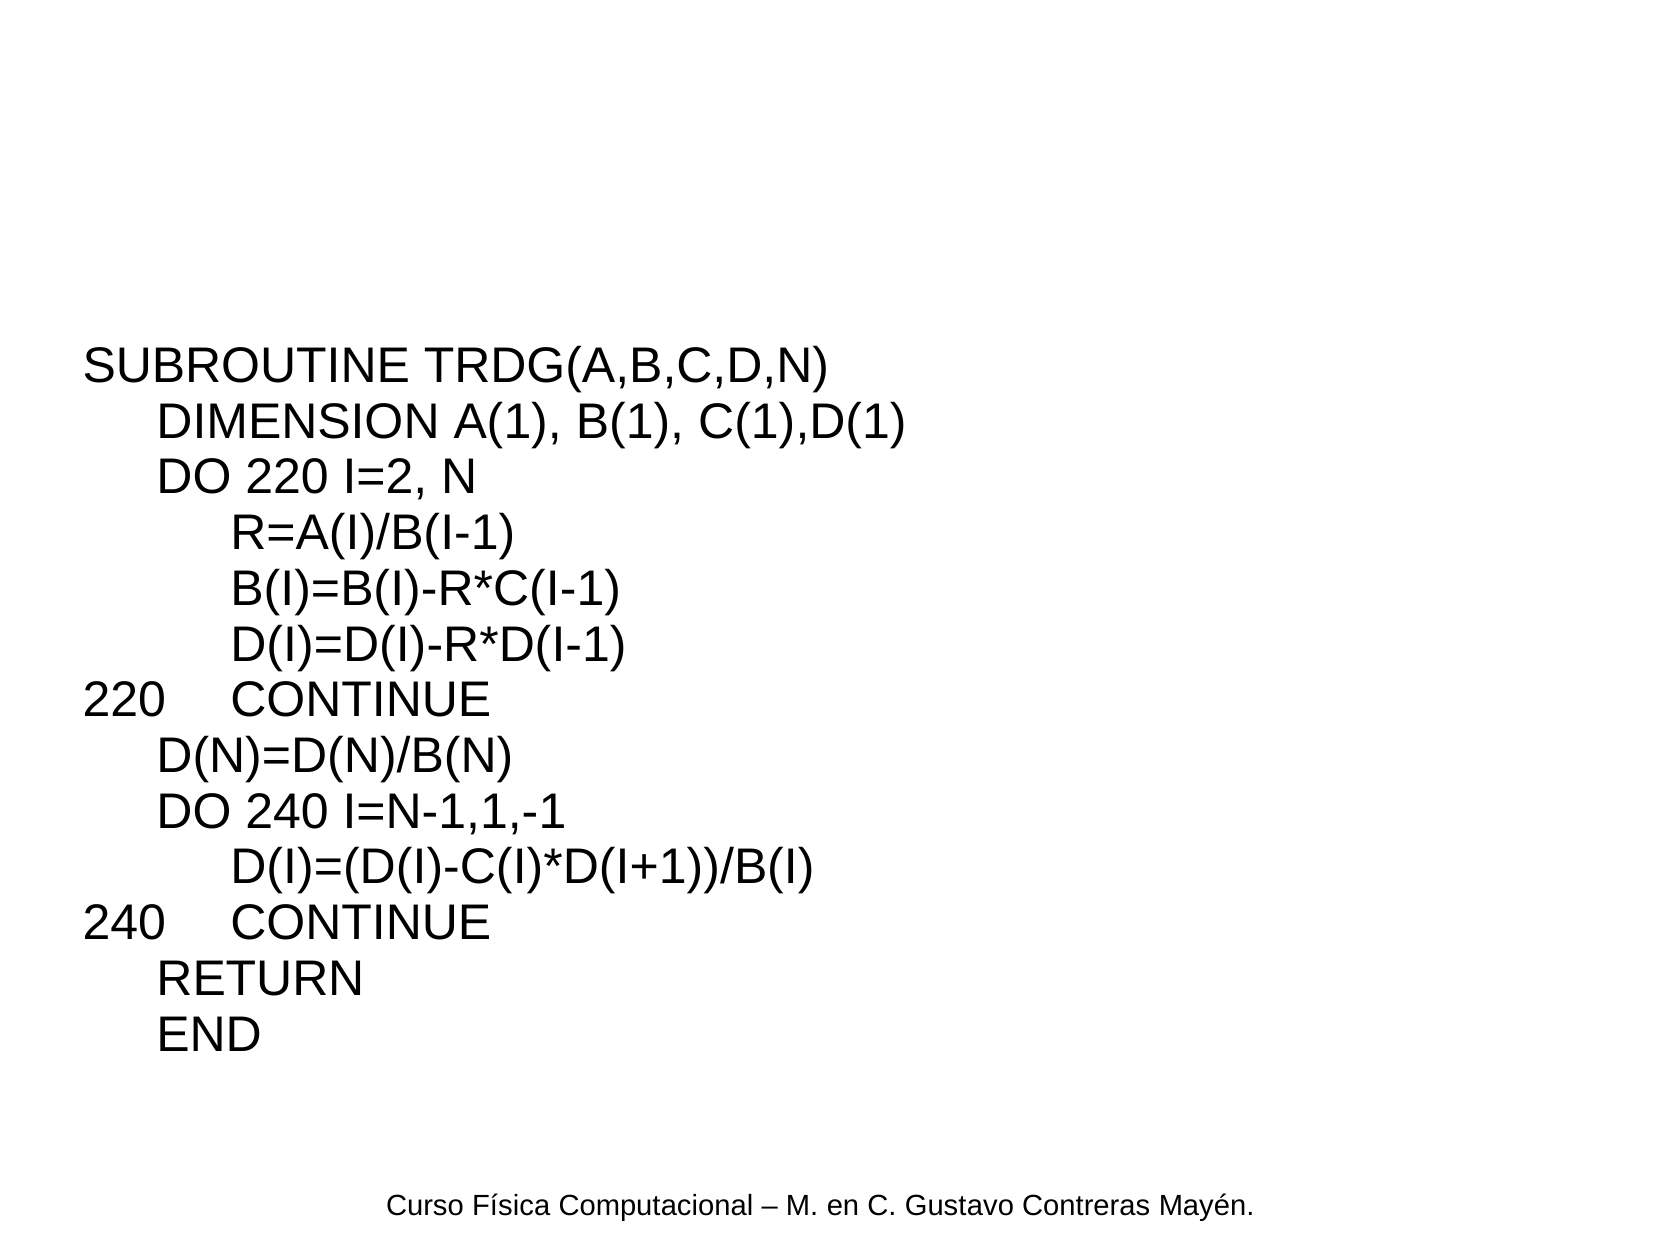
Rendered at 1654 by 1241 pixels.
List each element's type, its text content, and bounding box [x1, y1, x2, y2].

subtitle SUBROUTINE TRDG(A,B,C,D,N) DIMENSION A(1), B(1), C(1),D(1) DO 220 I=2, N R=A(I)/B(I-1) B(I)=B(I)-R*C(I-1) D(I)=D(I)-R*D(I-1) 220 CONTINUE D(N)=D(N)/B(N) DO 240 I=N-1,1,-1 D(I)=(D(I)-C(I)*D(I+1))/B(I) 240 CONTINUE RETURN END [82, 290, 1571, 1109]
